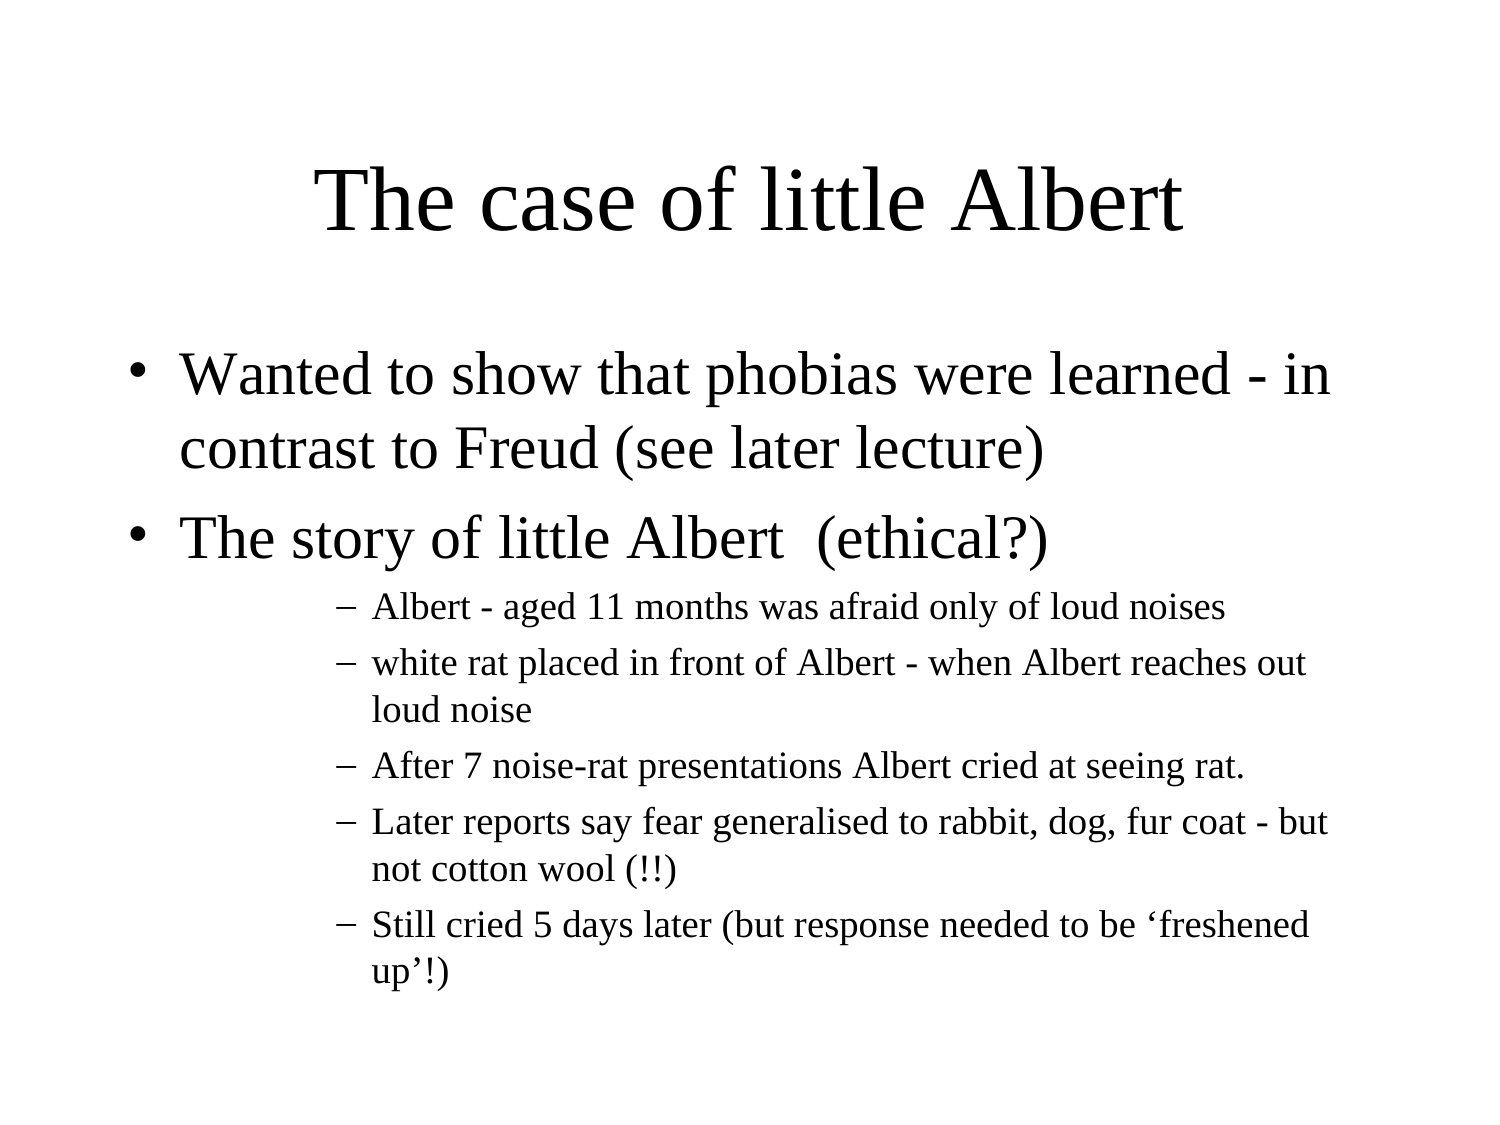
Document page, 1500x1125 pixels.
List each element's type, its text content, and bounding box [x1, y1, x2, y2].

title The case of little Albert [112, 99, 1388, 288]
list Wanted to show that phobias were learned - in contrast to Freud (see later lecture) The story of little Albert (ethical?) Albert - aged 11 months was afraid only of loud noises white rat placed in front of Albert - when Albert reaches out loud noise After 7 noise-rat presentations Albert cried at seeing rat. Later reports say fear generalised to rabbit, dog, fur coat - but not cotton wool (!!) Still cried 5 days later (but response needed to be ‘freshened up’!) [112, 324, 1388, 1000]
